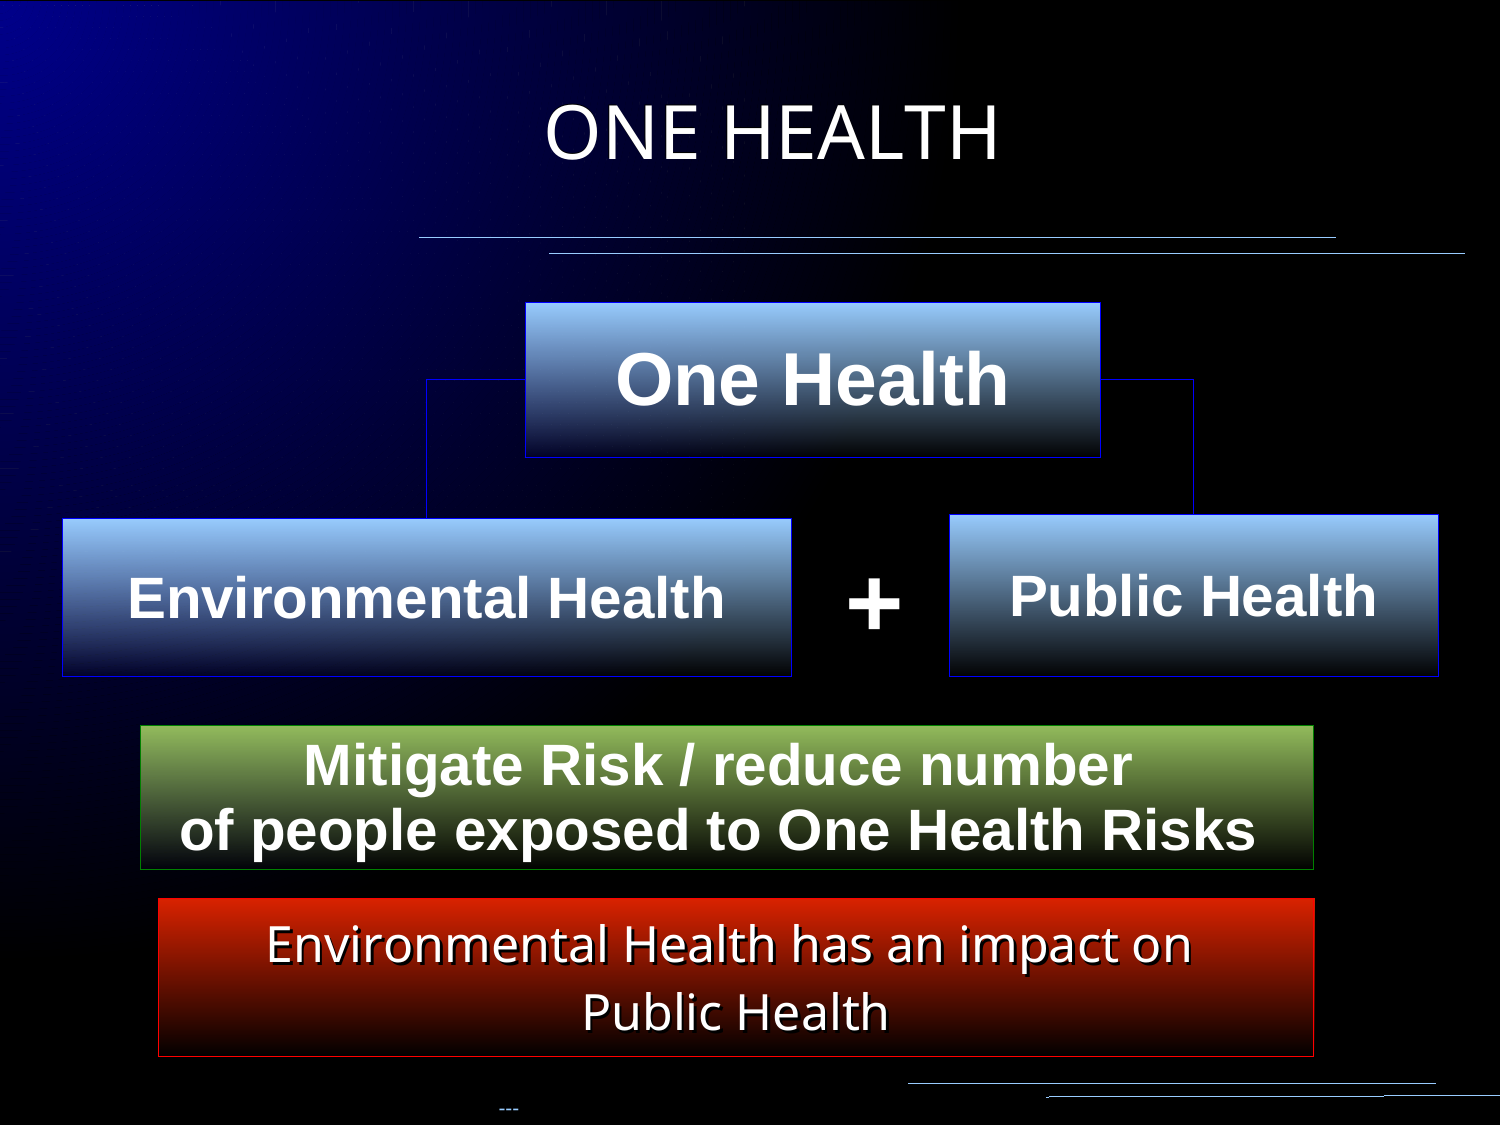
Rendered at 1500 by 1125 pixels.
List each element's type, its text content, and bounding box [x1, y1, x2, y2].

text_box D [629, 135, 642, 144]
text_box D [921, 135, 928, 144]
text_box D [727, 135, 734, 144]
text_box D [609, 135, 616, 144]
text_box Geographic Layer [905, 105, 945, 114]
text_box D [987, 135, 994, 144]
text_box Public Health [949, 514, 1439, 518]
text_box D [666, 135, 673, 144]
text_box Environmental Health [62, 518, 792, 522]
text_box Environmental Health has an impact on Public Health [158, 898, 1315, 902]
text_box D [823, 135, 859, 144]
text_box D [645, 135, 652, 144]
text_box D [782, 135, 789, 144]
text_box D [953, 135, 960, 144]
text_box D [588, 135, 597, 144]
text_box One Health [525, 302, 1101, 306]
list ONE HEALTH [23, 79, 1488, 85]
text_box D [872, 135, 879, 144]
text_box D [761, 135, 768, 144]
text_box Geographic Layer [553, 105, 592, 114]
text_box D [548, 135, 557, 144]
